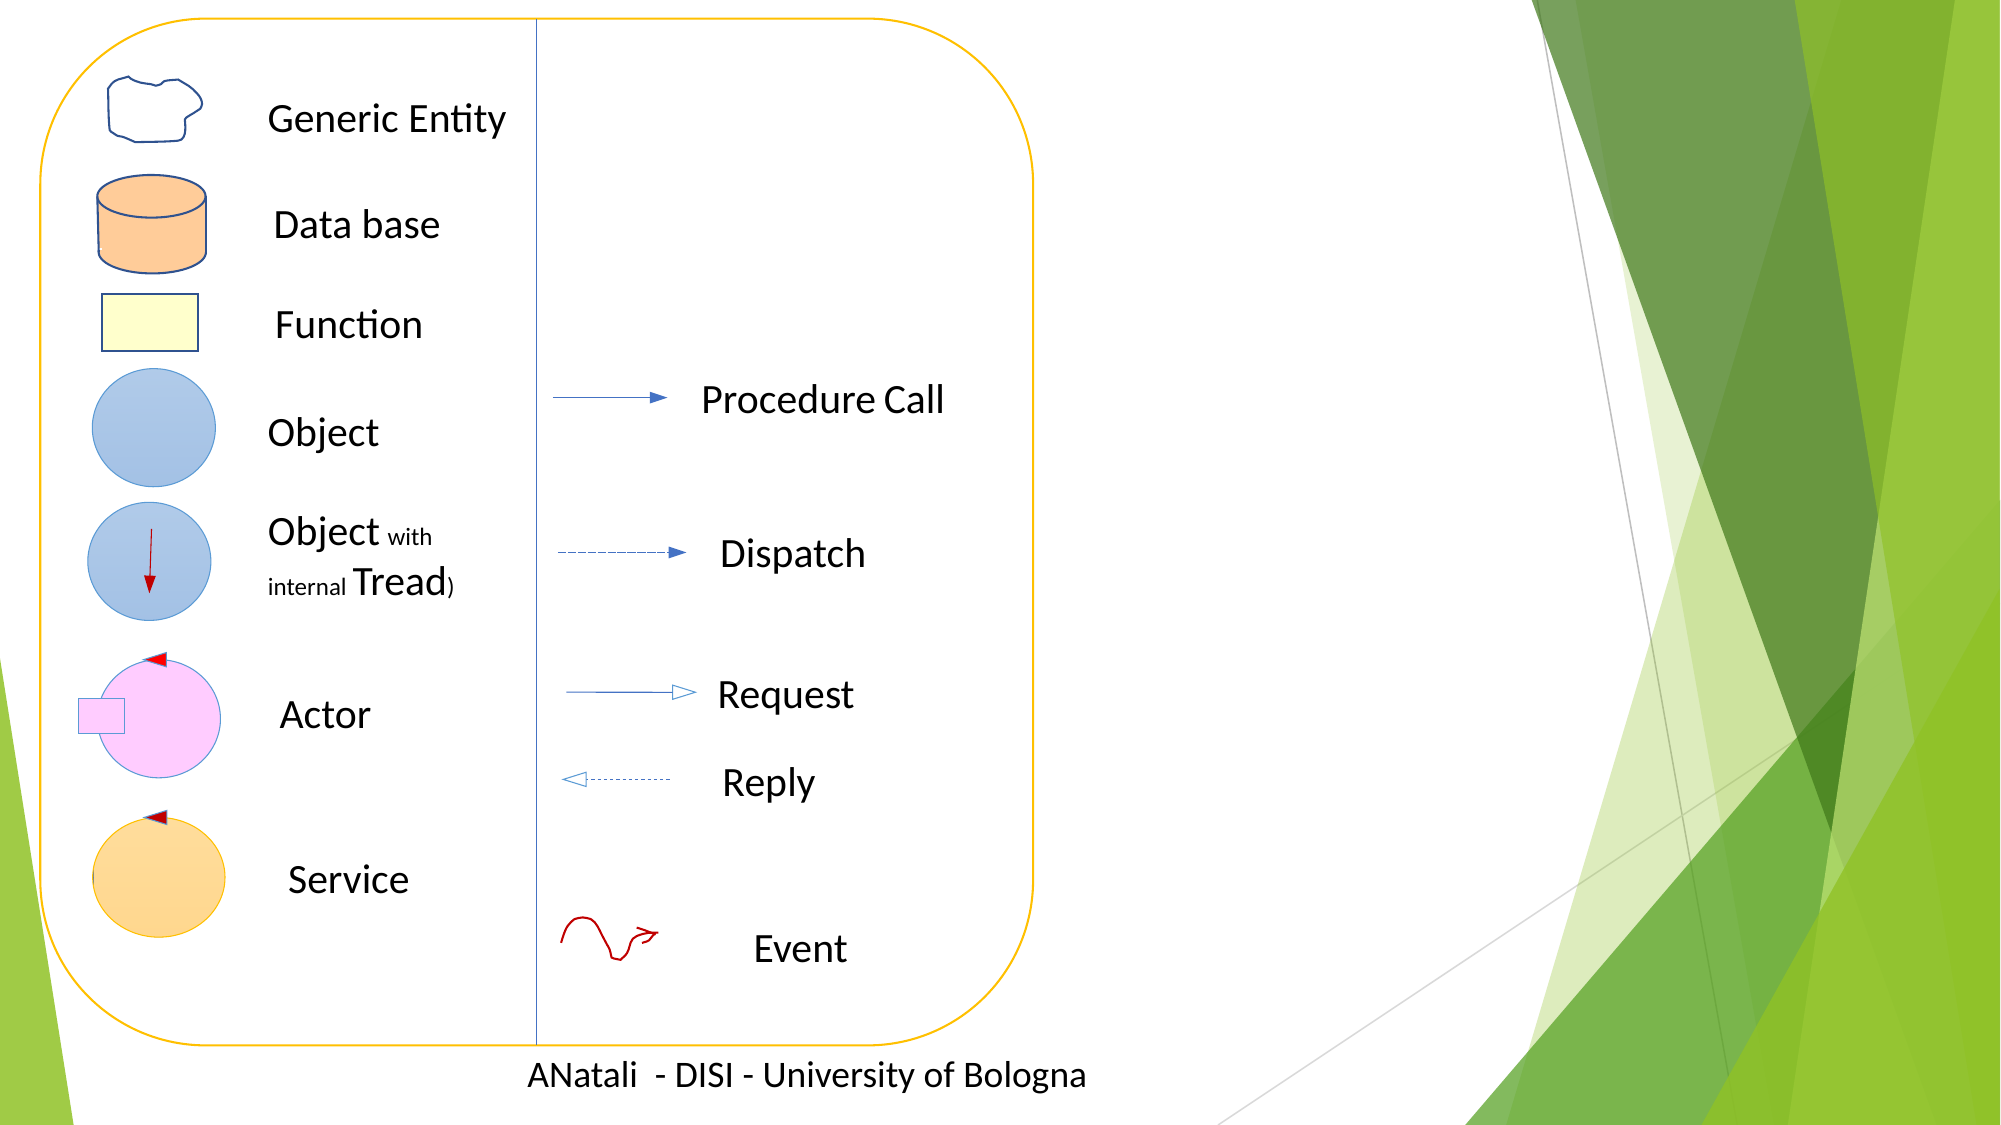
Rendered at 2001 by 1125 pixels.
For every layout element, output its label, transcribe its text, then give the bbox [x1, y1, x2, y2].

text_box ANatali - DISI - University of Bologna [512, 1042, 1323, 1103]
text_box Object with internal Tread) [252, 496, 464, 613]
text_box Data base [258, 189, 458, 256]
text_box Procedure Call [686, 364, 943, 431]
text_box Event [738, 913, 856, 979]
text_box Request [702, 659, 856, 726]
text_box Function [260, 289, 441, 355]
text_box Service [273, 844, 416, 911]
text_box Reply [707, 747, 826, 814]
text_box Generic Entity [252, 83, 519, 150]
text_box Object [252, 397, 396, 464]
text_box Dispatch [705, 518, 869, 585]
text_box Actor [264, 679, 383, 745]
text_box [40, 18, 1034, 1046]
